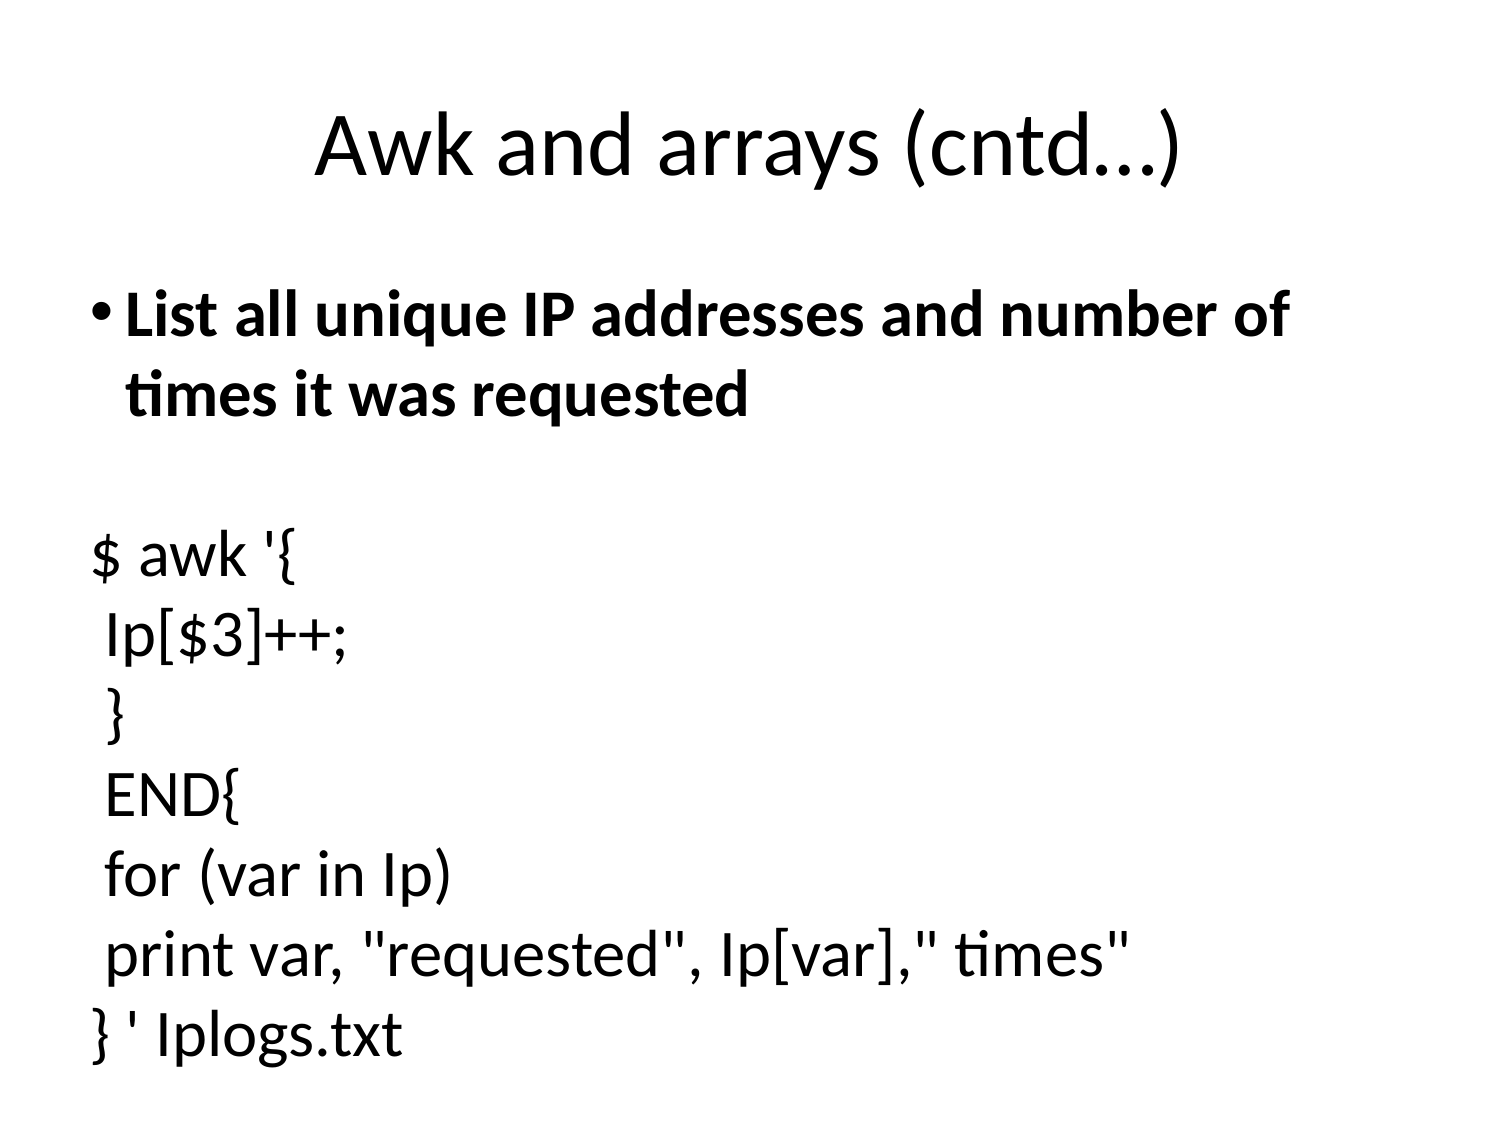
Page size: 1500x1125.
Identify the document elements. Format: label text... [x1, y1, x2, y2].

text_box Awk and arrays (cntd…) [75, 45, 1425, 233]
text_box List all unique IP addresses and number of times it was requested $ awk '{ Ip[$3]++; } END{ for (var in Ip) print var, "requested", Ip[var]," times" } ' Iplogs.txt [75, 262, 1425, 1005]
